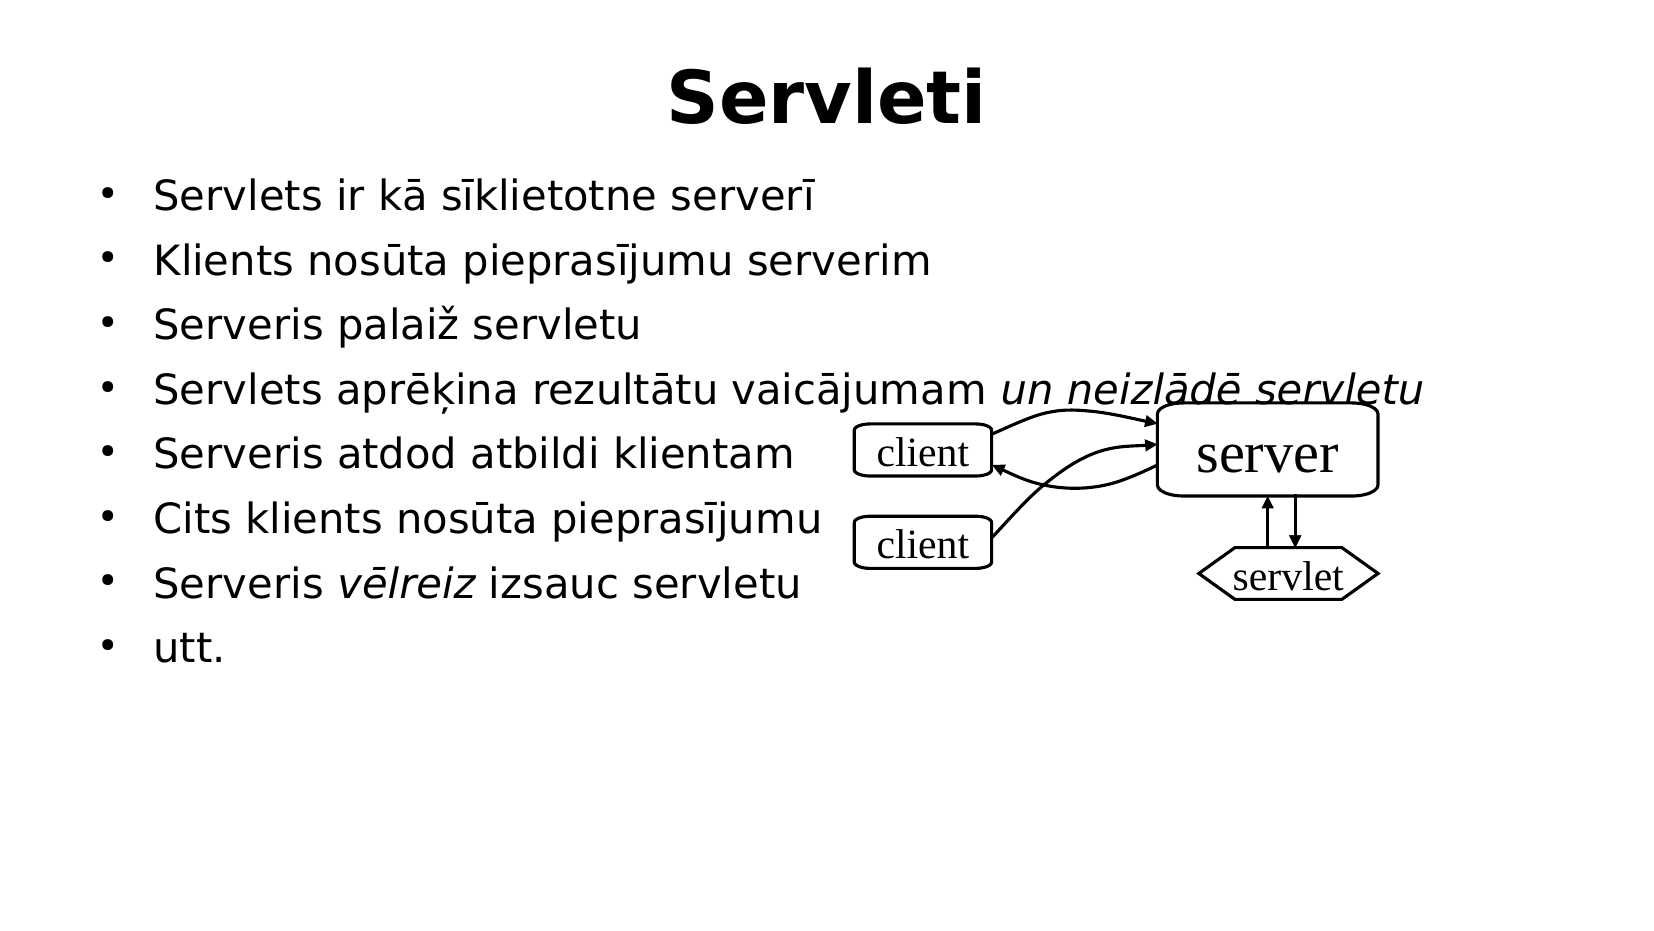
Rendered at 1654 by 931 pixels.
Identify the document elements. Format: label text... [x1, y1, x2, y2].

title Servleti [82, 37, 1571, 147]
list Servlets ir kā sīklietotne serverī Klients nosūta pieprasījumu serverim Serveris palaiž servletu Servlets aprēķina rezultātu vaicājumam un neizlādē servletu Serveris atdod atbildi klientam Cits klients nosūta pieprasījumu Serveris vēlreiz izsauc servletu utt. [82, 168, 1538, 889]
